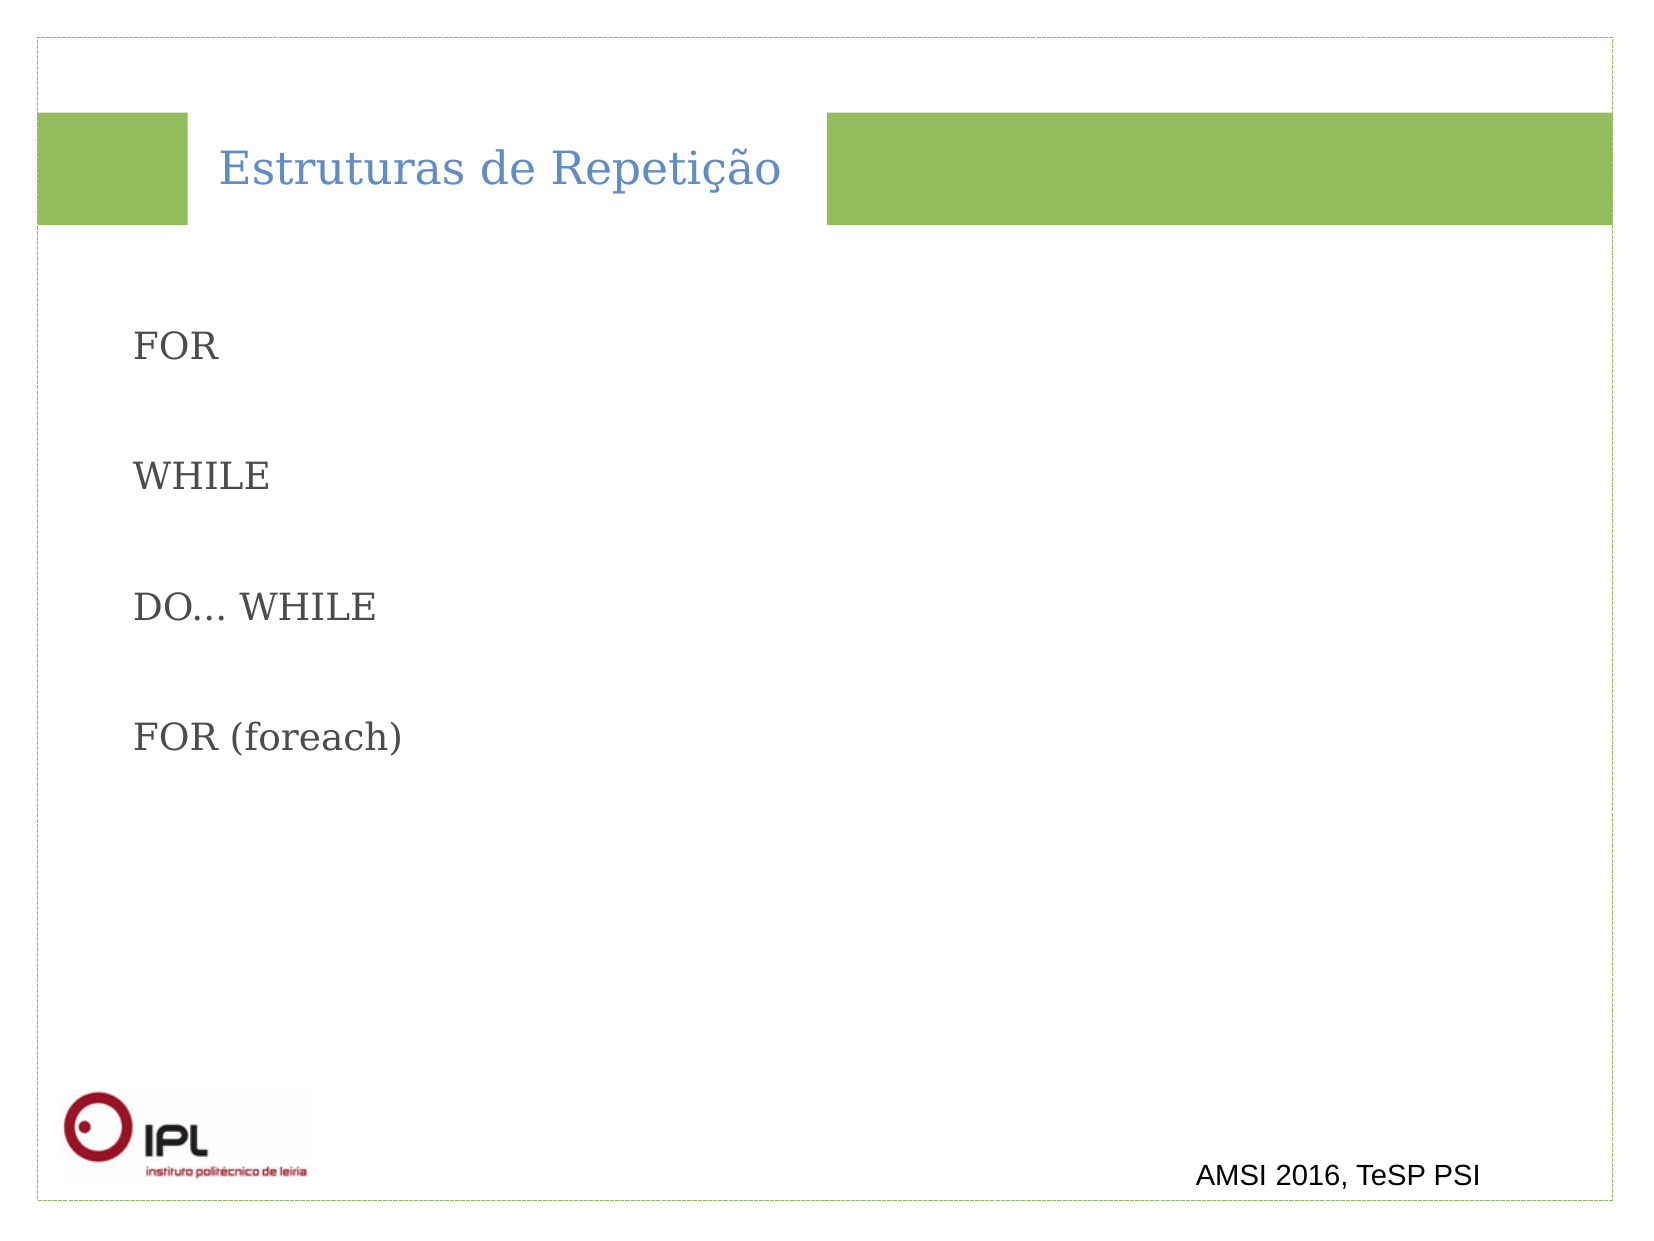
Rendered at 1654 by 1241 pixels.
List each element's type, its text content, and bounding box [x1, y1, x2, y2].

text_box [826, 112, 1613, 226]
text_box [37, 112, 188, 226]
text_box AMSI 2016, TeSP PSI [1181, 1151, 1625, 1200]
picture [59, 1089, 315, 1182]
text_box Estruturas de Repetição [203, 134, 798, 203]
text_box FOR WHILE DO... WHILE FOR (foreach) [118, 295, 1536, 821]
